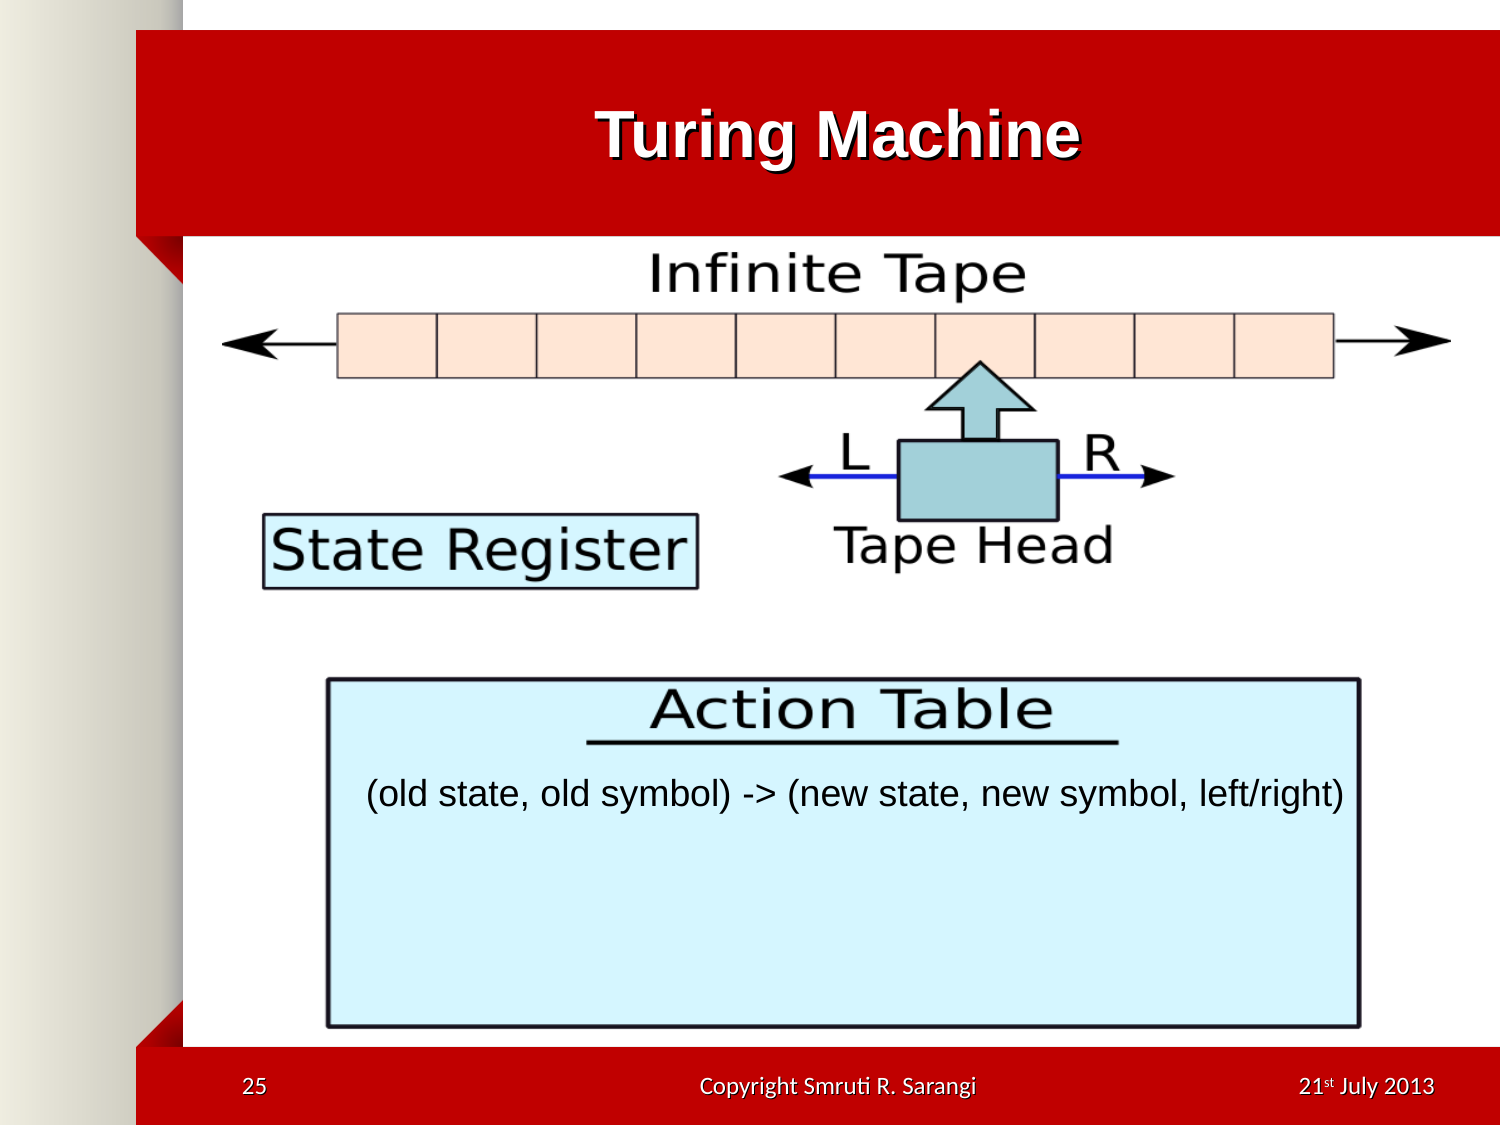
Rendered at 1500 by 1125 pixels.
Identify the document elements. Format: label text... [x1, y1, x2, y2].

title Turing Machine [230, 57, 1447, 211]
picture [0, 0, 1500, 1125]
text_box (old state, old symbol) -> (new state, new symbol, left/right) [324, 765, 1398, 822]
